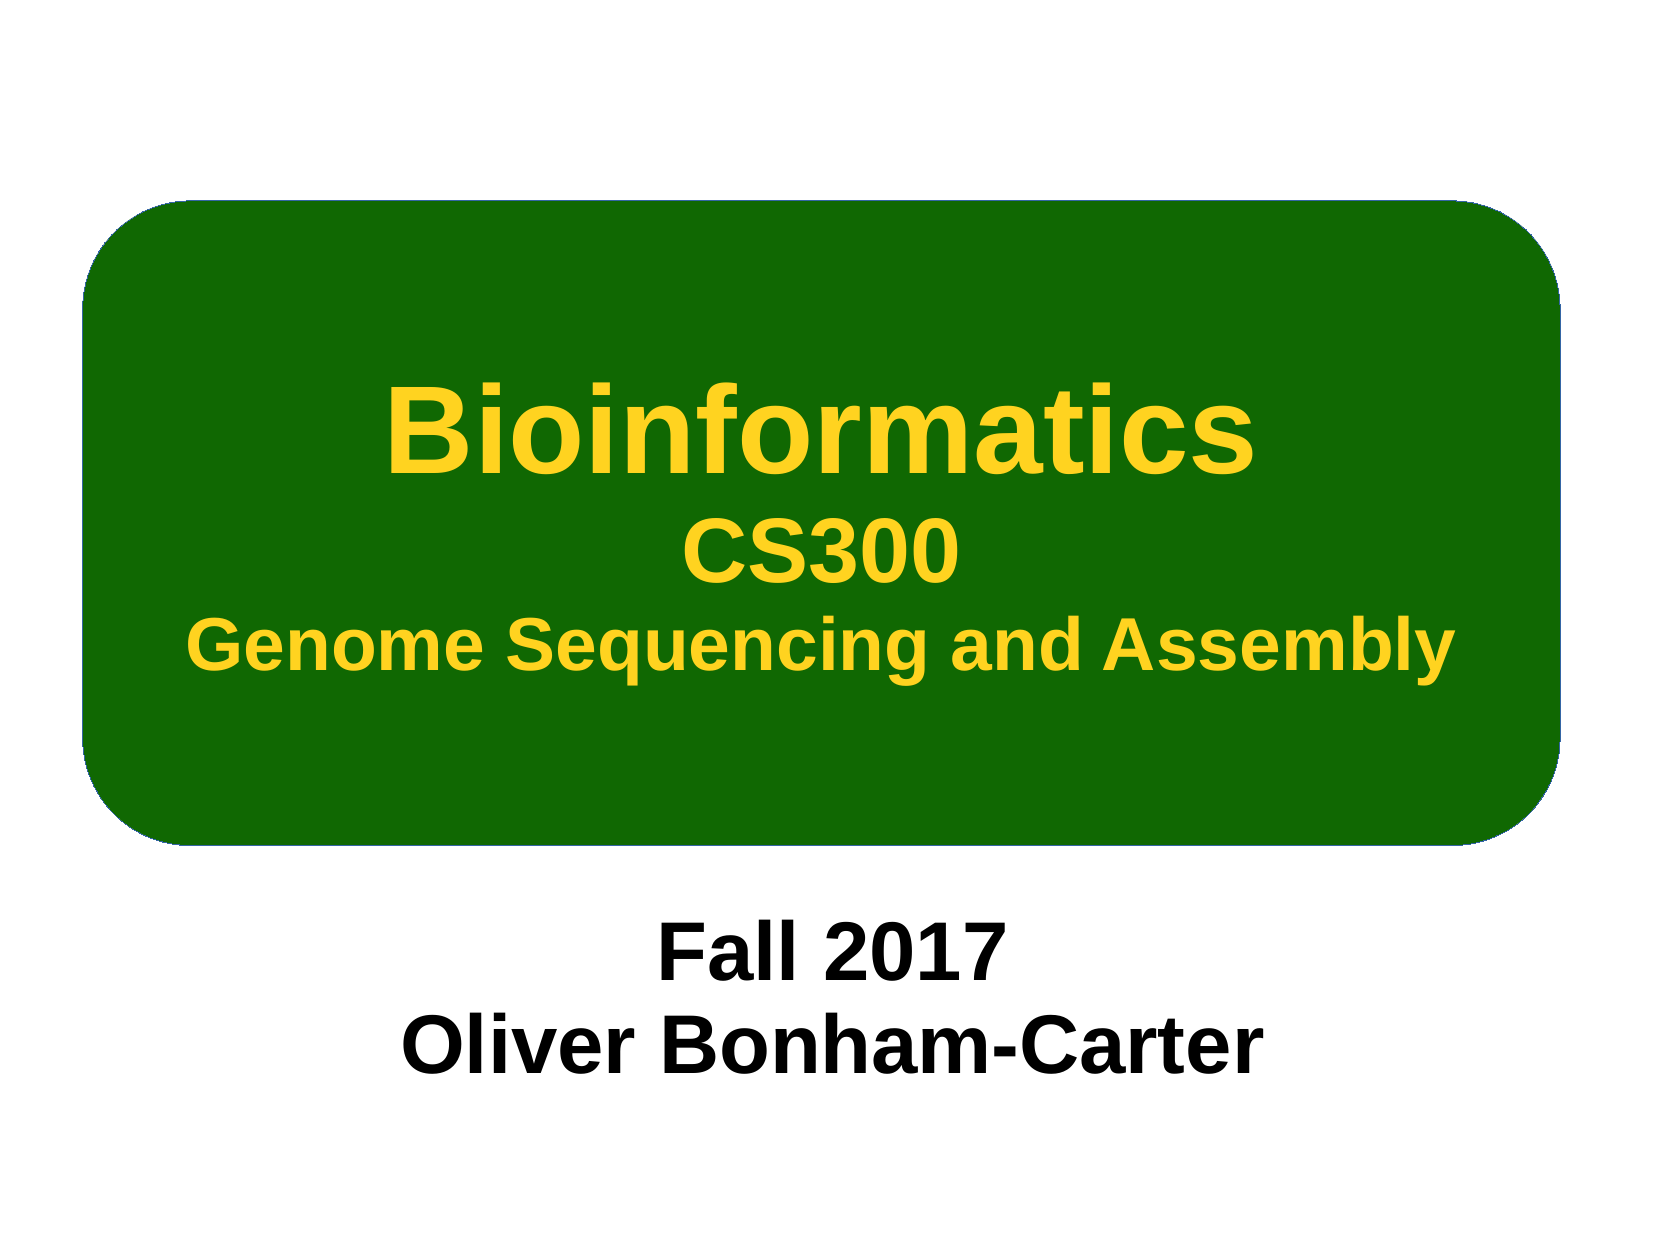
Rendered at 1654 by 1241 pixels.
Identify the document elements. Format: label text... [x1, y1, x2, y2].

text_box Bioinformatics CS300 Genome Sequencing and Assembly [82, 200, 1561, 846]
text_box Fall 2017 Oliver Bonham-Carter [385, 898, 1281, 1100]
